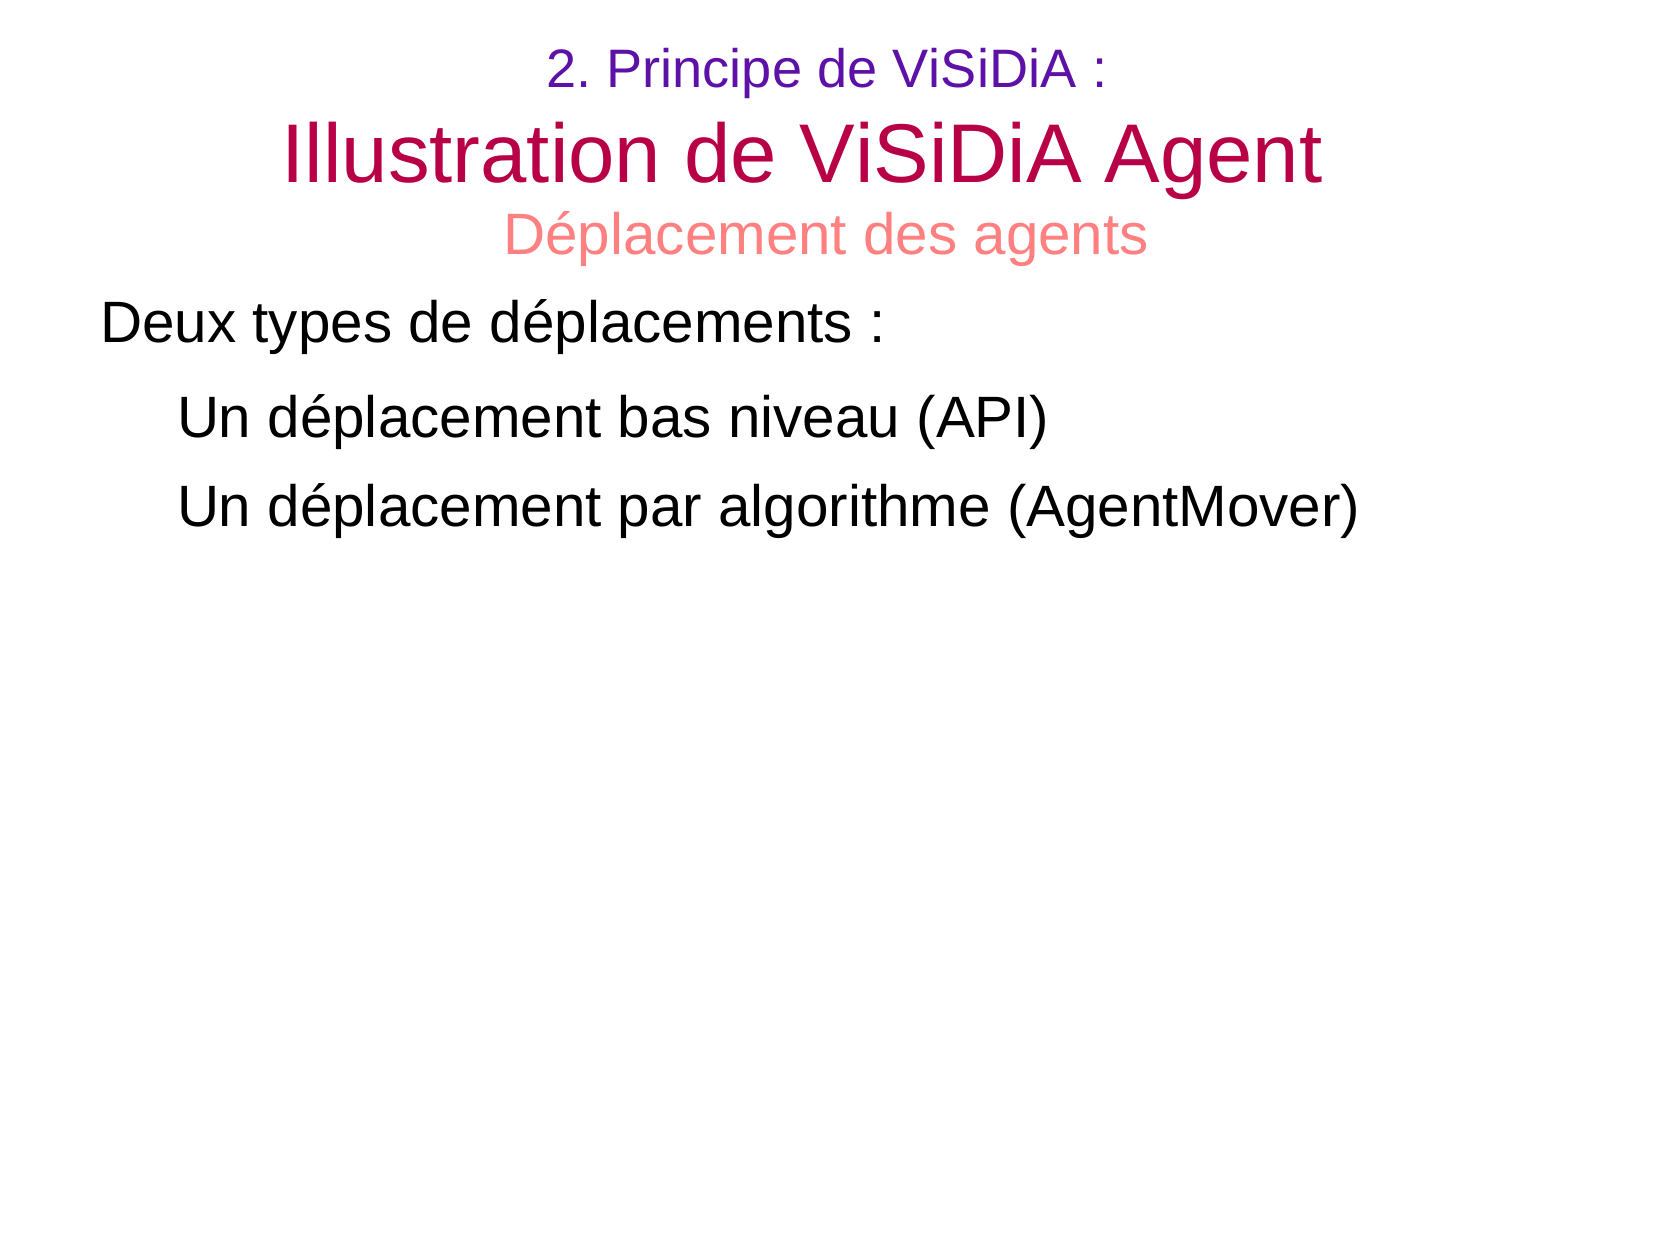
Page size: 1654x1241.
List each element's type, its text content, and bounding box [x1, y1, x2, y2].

list Deux types de déplacements : Un déplacement bas niveau (API) Un déplacement par algorithme (AgentMover) [82, 290, 1571, 1109]
title 2. Principe de ViSiDiA : Illustration de ViSiDiA Agent Déplacement des agents [82, 39, 1571, 267]
